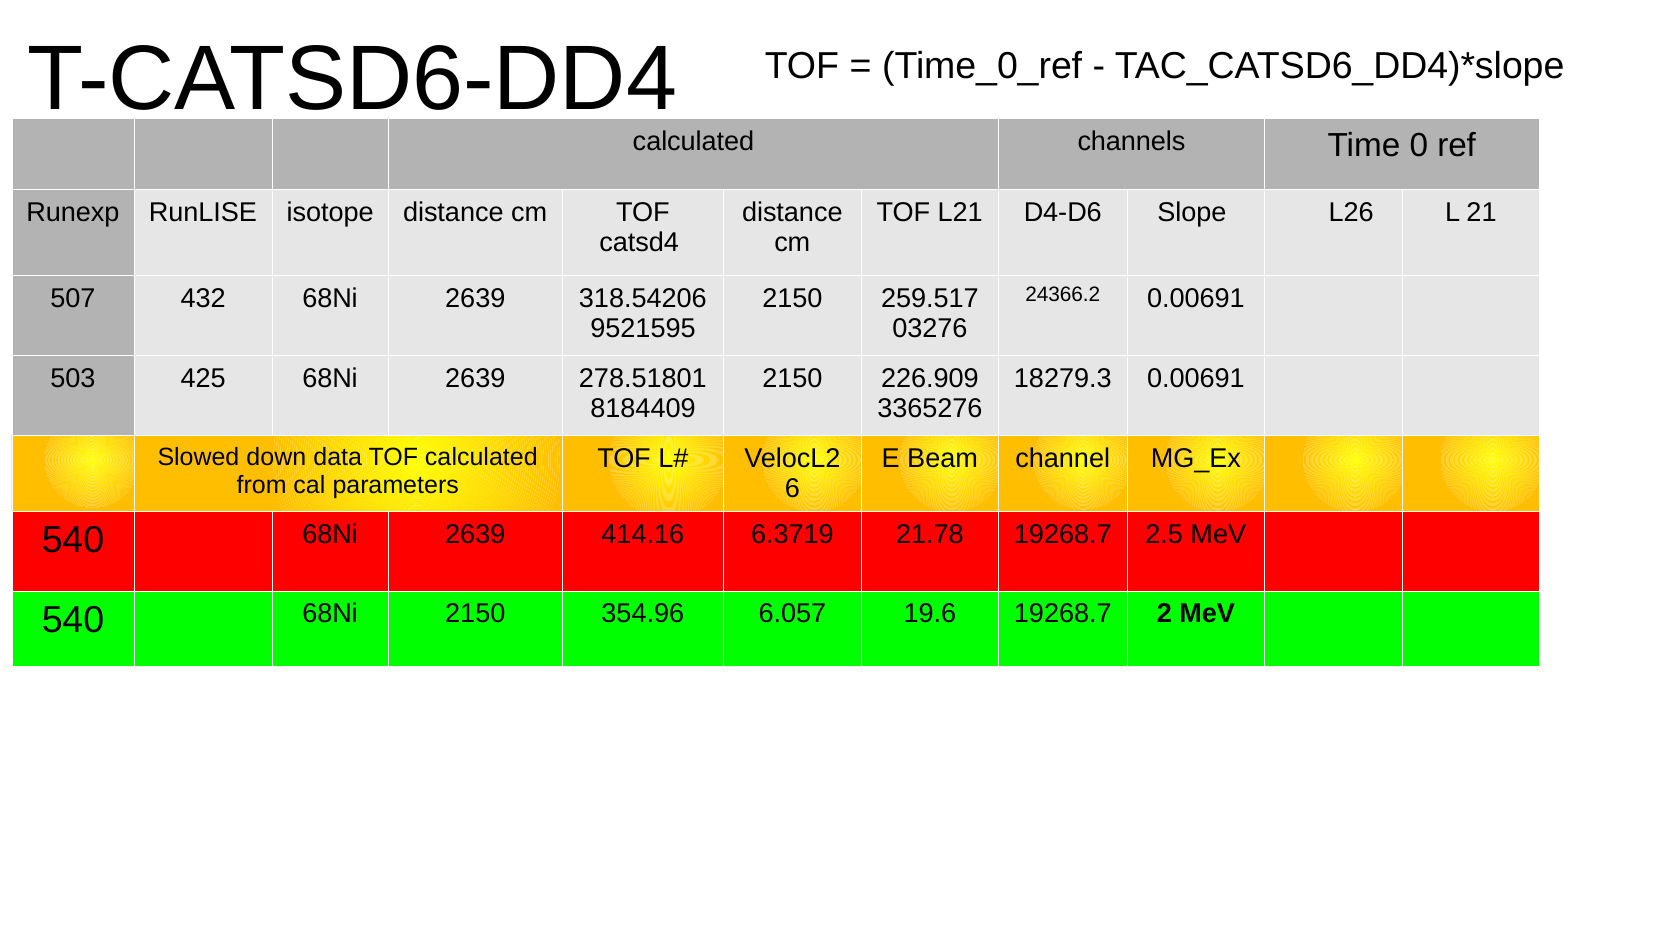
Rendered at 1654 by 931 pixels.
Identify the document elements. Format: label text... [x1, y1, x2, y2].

table_cell [1403, 512, 1539, 591]
title T-CATSD6-DD4 [0, 0, 705, 156]
table_cell 2.5 MeV [1128, 512, 1264, 591]
table_cell [1265, 592, 1402, 666]
table_cell channel [999, 436, 1127, 511]
table_cell 68Ni [273, 356, 388, 435]
table_cell 68Ni [273, 512, 388, 591]
table_cell 68Ni [273, 276, 388, 355]
table_cell [1403, 276, 1539, 355]
table_cell TOF catsd4 [563, 190, 723, 275]
table_cell 2150 [724, 356, 861, 435]
table_cell 540 [13, 512, 134, 591]
table_cell Runexp [13, 190, 134, 275]
table_cell 354.96 [563, 592, 723, 666]
table_cell D4-D6 [999, 190, 1127, 275]
table_cell VelocL26 [724, 436, 861, 511]
table_cell 2639 [389, 276, 562, 355]
table_cell 24366.2 [999, 276, 1127, 355]
table_cell 278.518018184409 [563, 356, 723, 435]
table_cell 432 [135, 276, 272, 355]
table_cell 318.542069521595 [563, 276, 723, 355]
table_cell RunLISE [135, 190, 272, 275]
table_cell 19268.7 [999, 512, 1127, 591]
table_cell distance cm [724, 190, 861, 275]
table_cell 19268.7 [999, 592, 1127, 666]
table_cell TOF L# [563, 436, 723, 511]
table_cell 226.9093365276 [862, 356, 998, 435]
table_cell Slowed down data TOF calculated from cal parameters [135, 436, 562, 511]
table_cell [135, 512, 272, 591]
table_cell [135, 592, 272, 666]
table_cell [13, 436, 134, 511]
table_cell L26 [1265, 190, 1402, 275]
table_cell MG_Ex [1128, 436, 1264, 511]
table_cell 259.51703276 [862, 276, 998, 355]
text_box TOF = (Time_0_ref - TAC_CATSD6_DD4)*slope [750, 37, 1613, 95]
table_cell 6.3719 [724, 512, 861, 591]
table_cell E Beam [862, 436, 998, 511]
table_cell [1265, 276, 1402, 355]
table_cell 6.057 [724, 592, 861, 666]
table_cell [1265, 356, 1402, 435]
table_cell Slope [1128, 190, 1264, 275]
table_cell 2639 [389, 356, 562, 435]
table_cell 21.78 [862, 512, 998, 591]
table_cell [1403, 592, 1539, 666]
table_cell 425 [135, 356, 272, 435]
table_cell TOF L21 [862, 190, 998, 275]
table_cell [1265, 436, 1402, 511]
table_cell 2 MeV [1128, 592, 1264, 666]
table_cell [1265, 512, 1402, 591]
table_cell 540 [13, 592, 134, 666]
table_cell distance cm [389, 190, 562, 275]
table_cell 414.16 [563, 512, 723, 591]
table_cell 2150 [389, 592, 562, 666]
table_cell 19.6 [862, 592, 998, 666]
table_cell 503 [13, 356, 134, 435]
table_cell 0.00691 [1128, 276, 1264, 355]
table_cell 2150 [724, 276, 861, 355]
table_cell L 21 [1403, 190, 1539, 275]
table_header Time 0 ref [1265, 119, 1539, 189]
table_cell [1403, 436, 1539, 511]
table_cell 18279.3 [999, 356, 1127, 435]
table_cell 68Ni [273, 592, 388, 666]
table_header calculated [389, 119, 998, 189]
table_header [273, 119, 388, 189]
table_header channels [999, 119, 1264, 189]
table_header [135, 119, 272, 189]
table_cell 2639 [389, 512, 562, 591]
table_cell [1403, 356, 1539, 435]
table_cell 507 [13, 276, 134, 355]
table_cell isotope [273, 190, 388, 275]
table_header [13, 119, 134, 189]
table_cell 0.00691 [1128, 356, 1264, 435]
